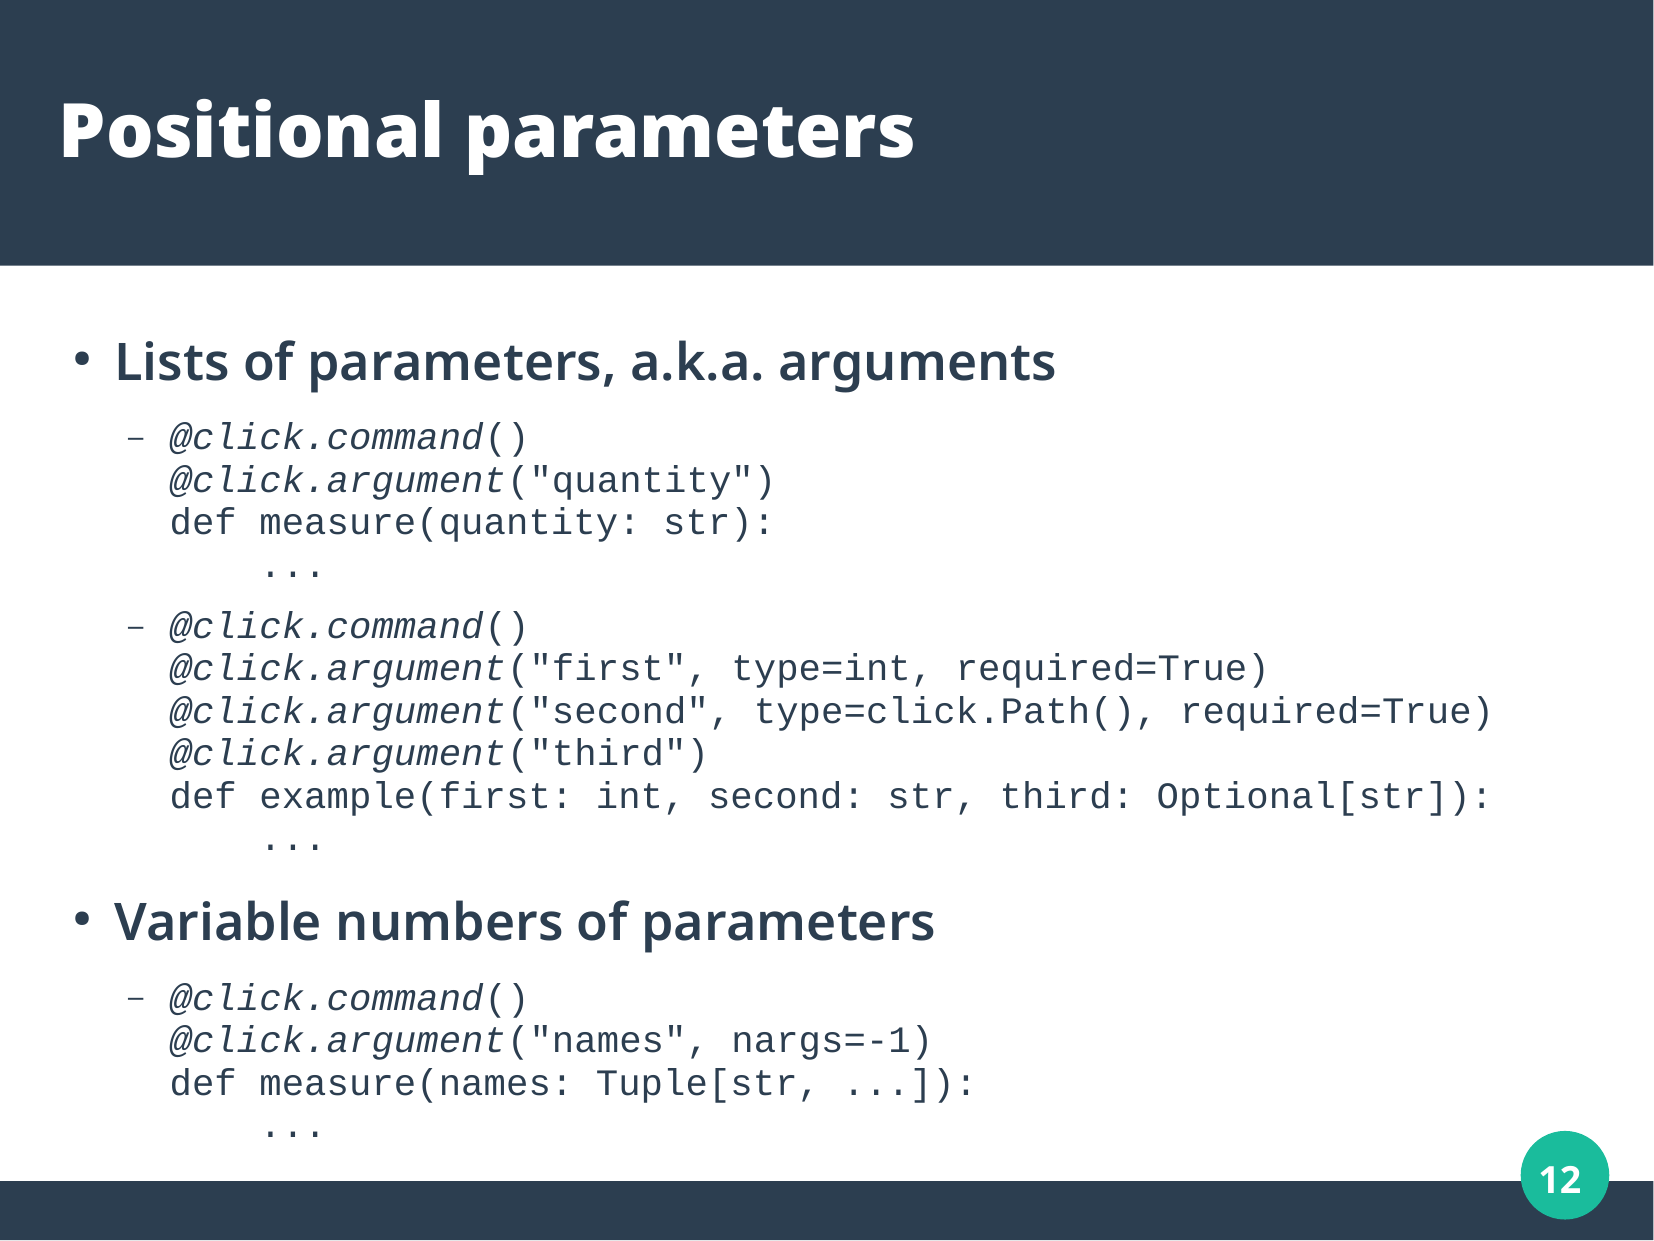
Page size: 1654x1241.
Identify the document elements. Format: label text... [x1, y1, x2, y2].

title Positional parameters [59, 49, 1595, 207]
list Lists of parameters, a.k.a. arguments @click.command() @click.argument("quantity") def measure(quantity: str): ... @click.command() @click.argument("first", type=int, required=True) @click.argument("second", type=click.Path(), required=True) @click.argument("third") def example(first: int, second: str, third: Optional[str]): ... Variable numbers of parameters @click.command() @click.argument("names", nargs=-1) def measure(names: Tuple[str, ...]): ... [59, 324, 1595, 1152]
text_box <number> [1523, 1146, 1654, 1205]
